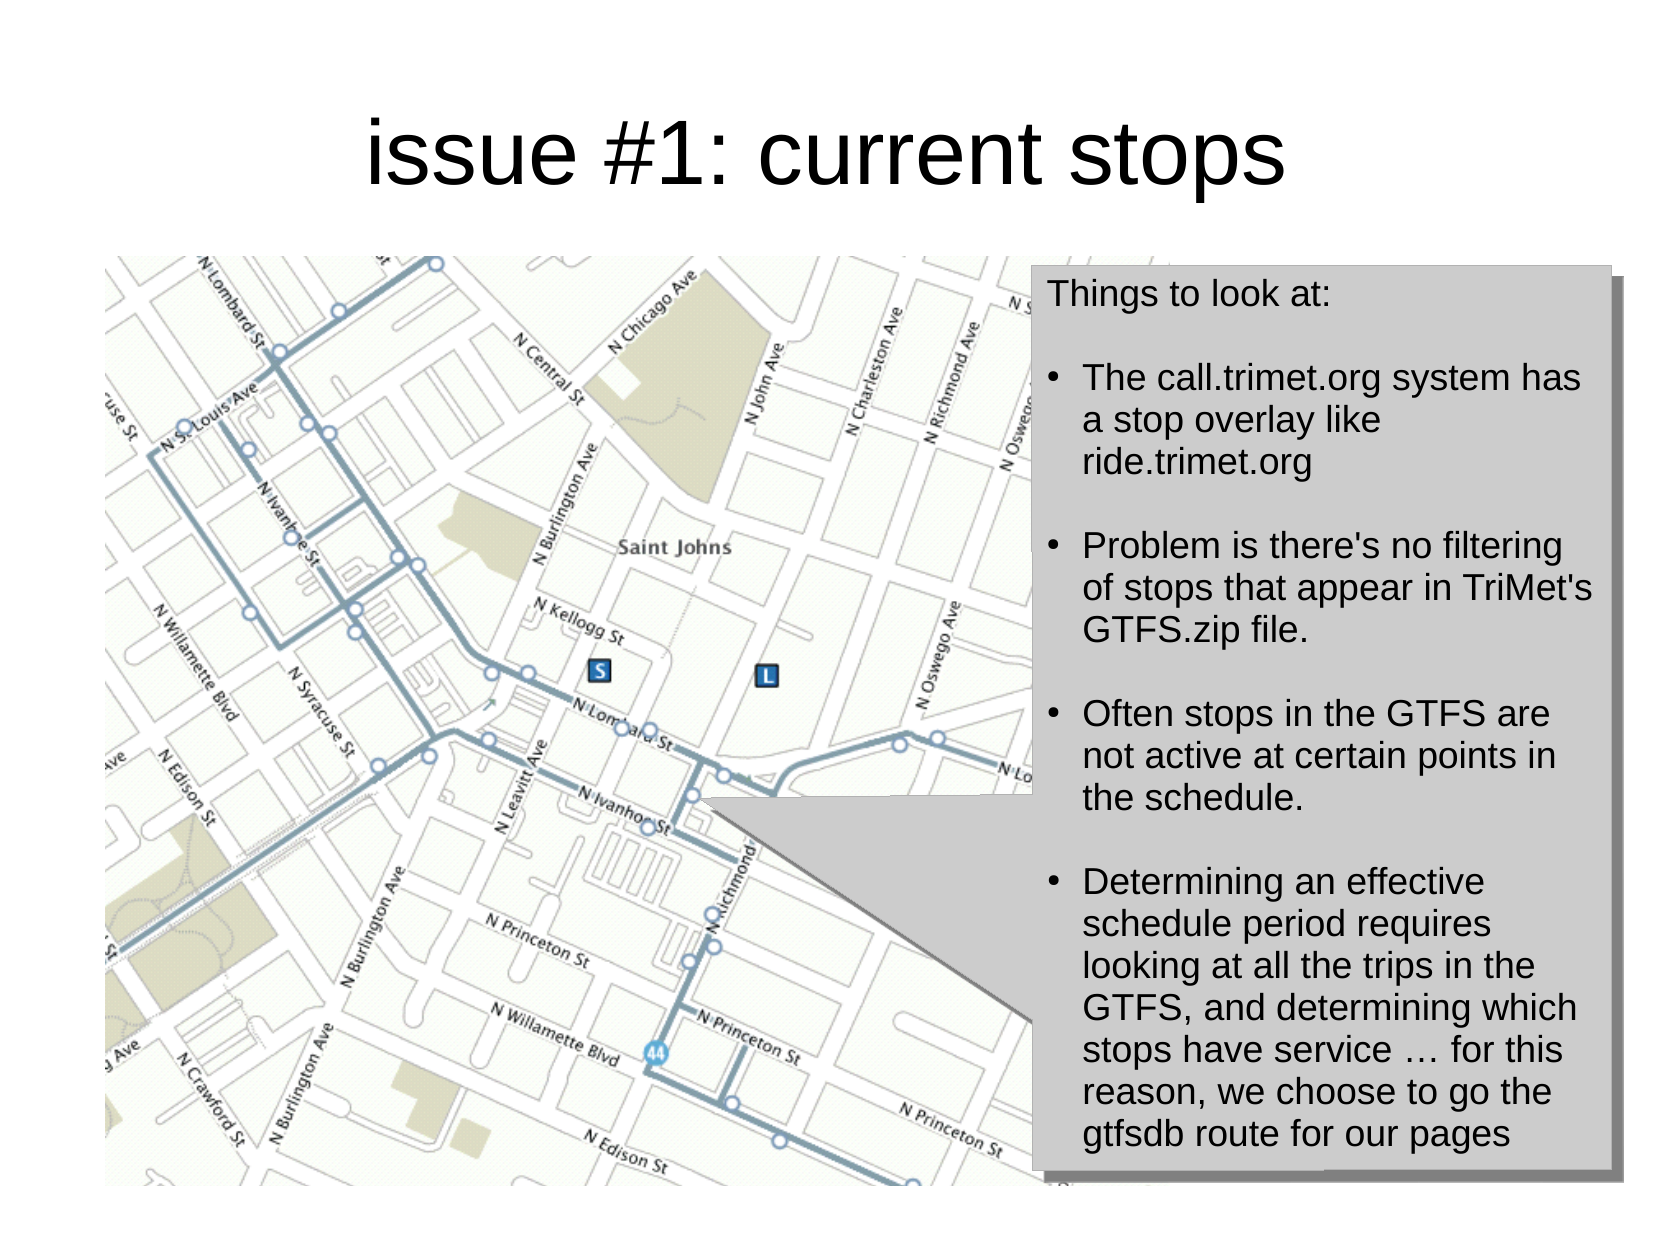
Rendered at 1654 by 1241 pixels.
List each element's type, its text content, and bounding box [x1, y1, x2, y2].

text_box Things to look at: The call.trimet.org system has a stop overlay like ride.trimet.org Problem is there's no filtering of stops that appear in TriMet's GTFS.zip file. Often stops in the GTFS are not active at certain points in the schedule. Determining an effective schedule period requires looking at all the trips in the GTFS, and determining which stops have service … for this reason, we choose to go the gtfsdb route for our pages [698, 265, 1612, 1171]
picture [105, 256, 1171, 1186]
title issue #1: current stops [82, 49, 1571, 257]
